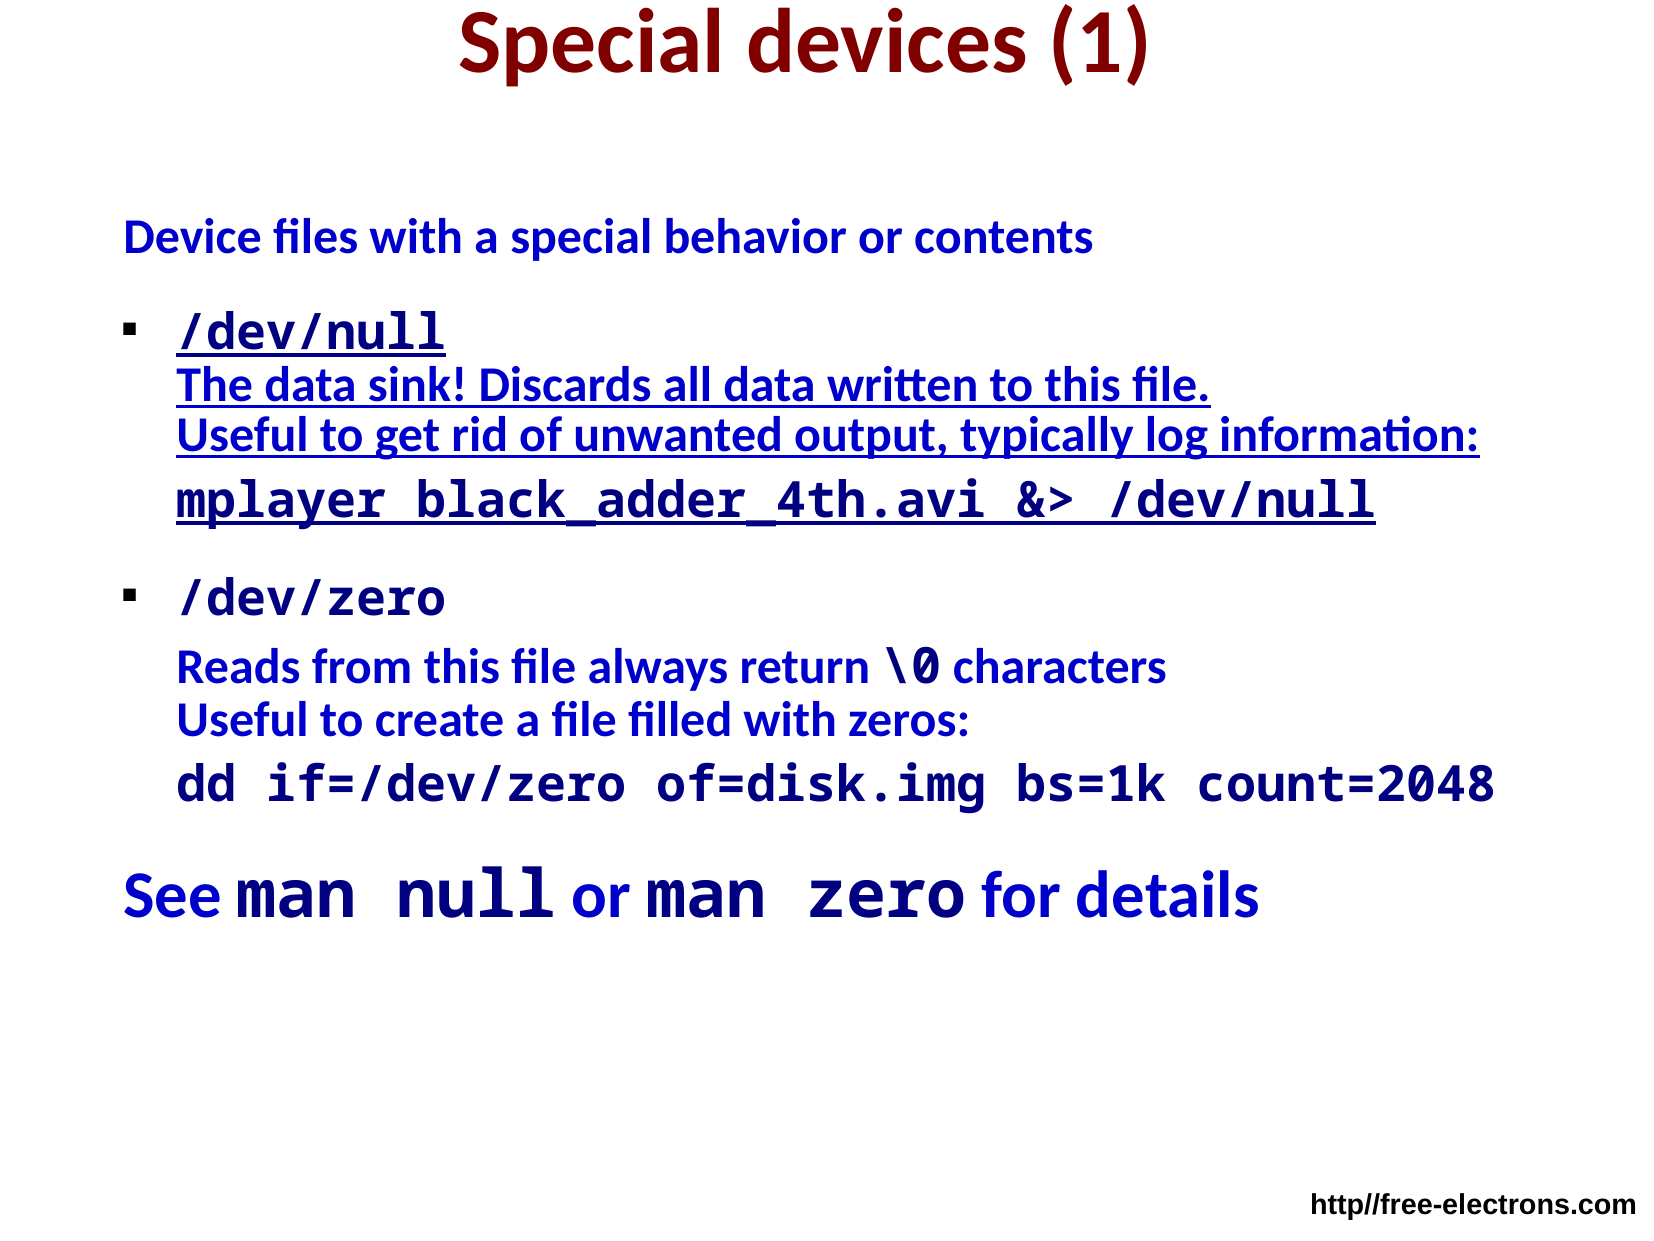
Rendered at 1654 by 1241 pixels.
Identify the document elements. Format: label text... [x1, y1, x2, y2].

title Special devices (1) [60, 0, 1551, 106]
list Device files with a special behavior or contents /dev/null The data sink! Discards all data written to this file. Useful to get rid of unwanted output, typically log information: mplayer black_adder_4th.avi &> /dev/null /dev/zero Reads from this file always return \0 characters Useful to create a file filled with zeros: dd if=/dev/zero of=disk.img bs=1k count=2048 See man null or man zero for details [105, 216, 1518, 1082]
text_box http//free-electrons.com [1287, 1181, 1653, 1241]
